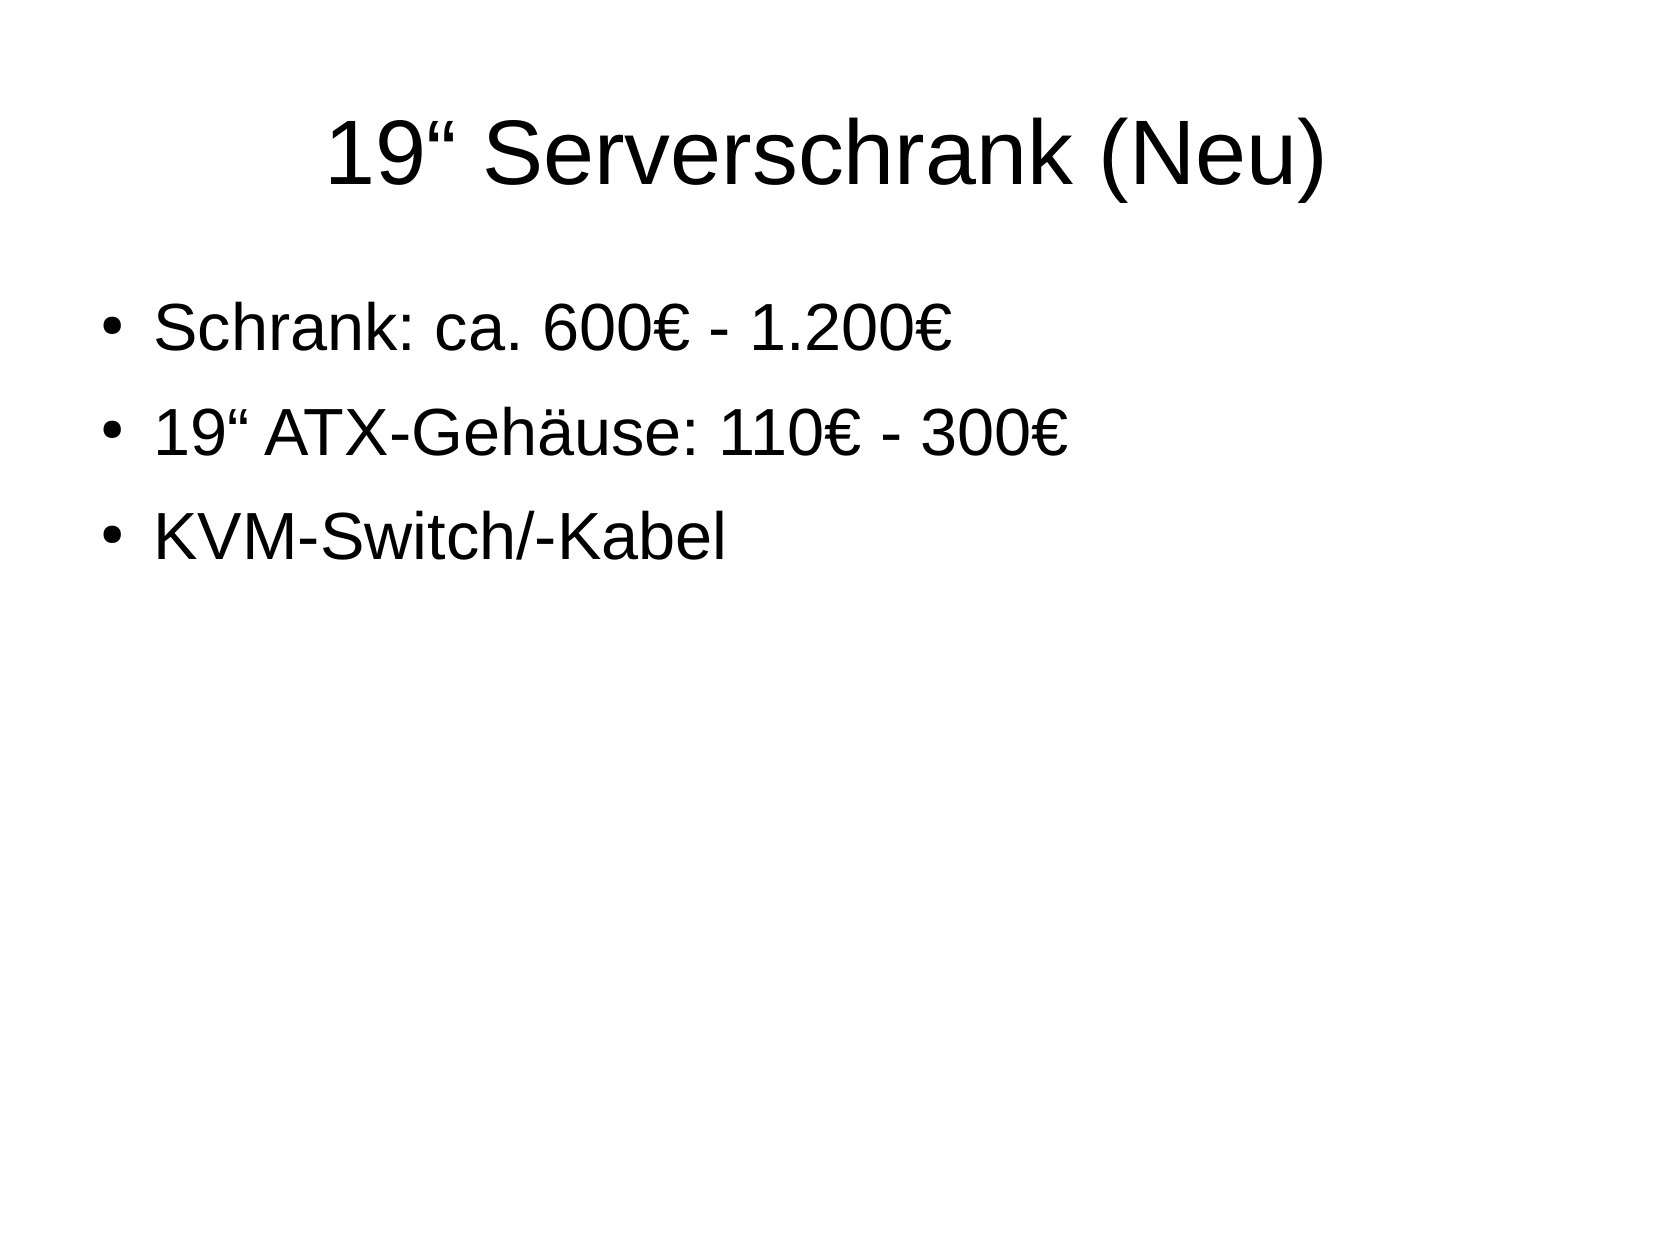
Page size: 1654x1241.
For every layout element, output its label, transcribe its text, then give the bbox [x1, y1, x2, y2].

title 19“ Serverschrank (Neu) [82, 56, 1571, 250]
list Schrank: ca. 600€ - 1.200€ 19“ ATX-Gehäuse: 110€ - 300€ KVM-Switch/-Kabel [82, 290, 1571, 1094]
